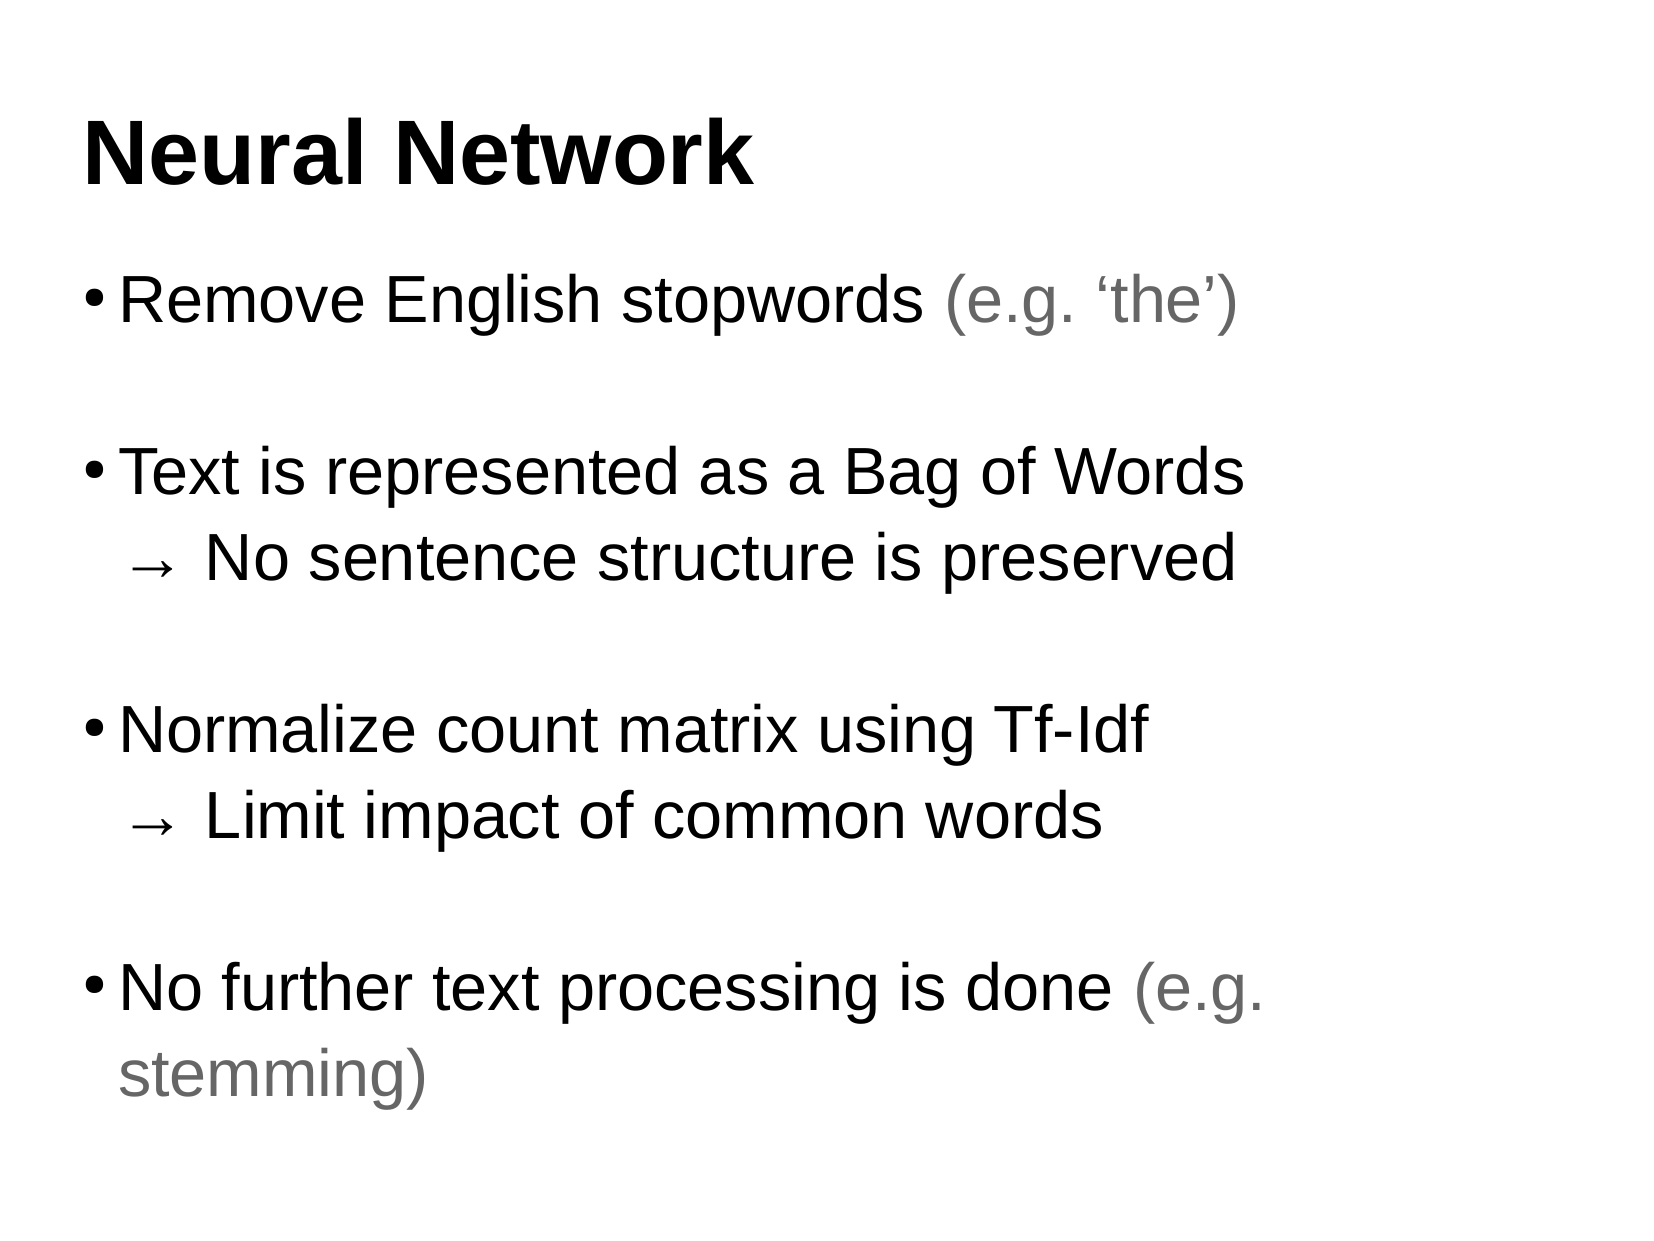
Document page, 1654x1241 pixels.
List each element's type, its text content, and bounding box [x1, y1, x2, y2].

title Neural Network [82, 49, 1571, 256]
subtitle Remove English stopwords (e.g. ‘the’) Text is represented as a Bag of Words → No sentence structure is preserved Normalize count matrix using Tf-Idf → Limit impact of common words No further text processing is done (e.g. stemming) [82, 256, 1571, 1105]
